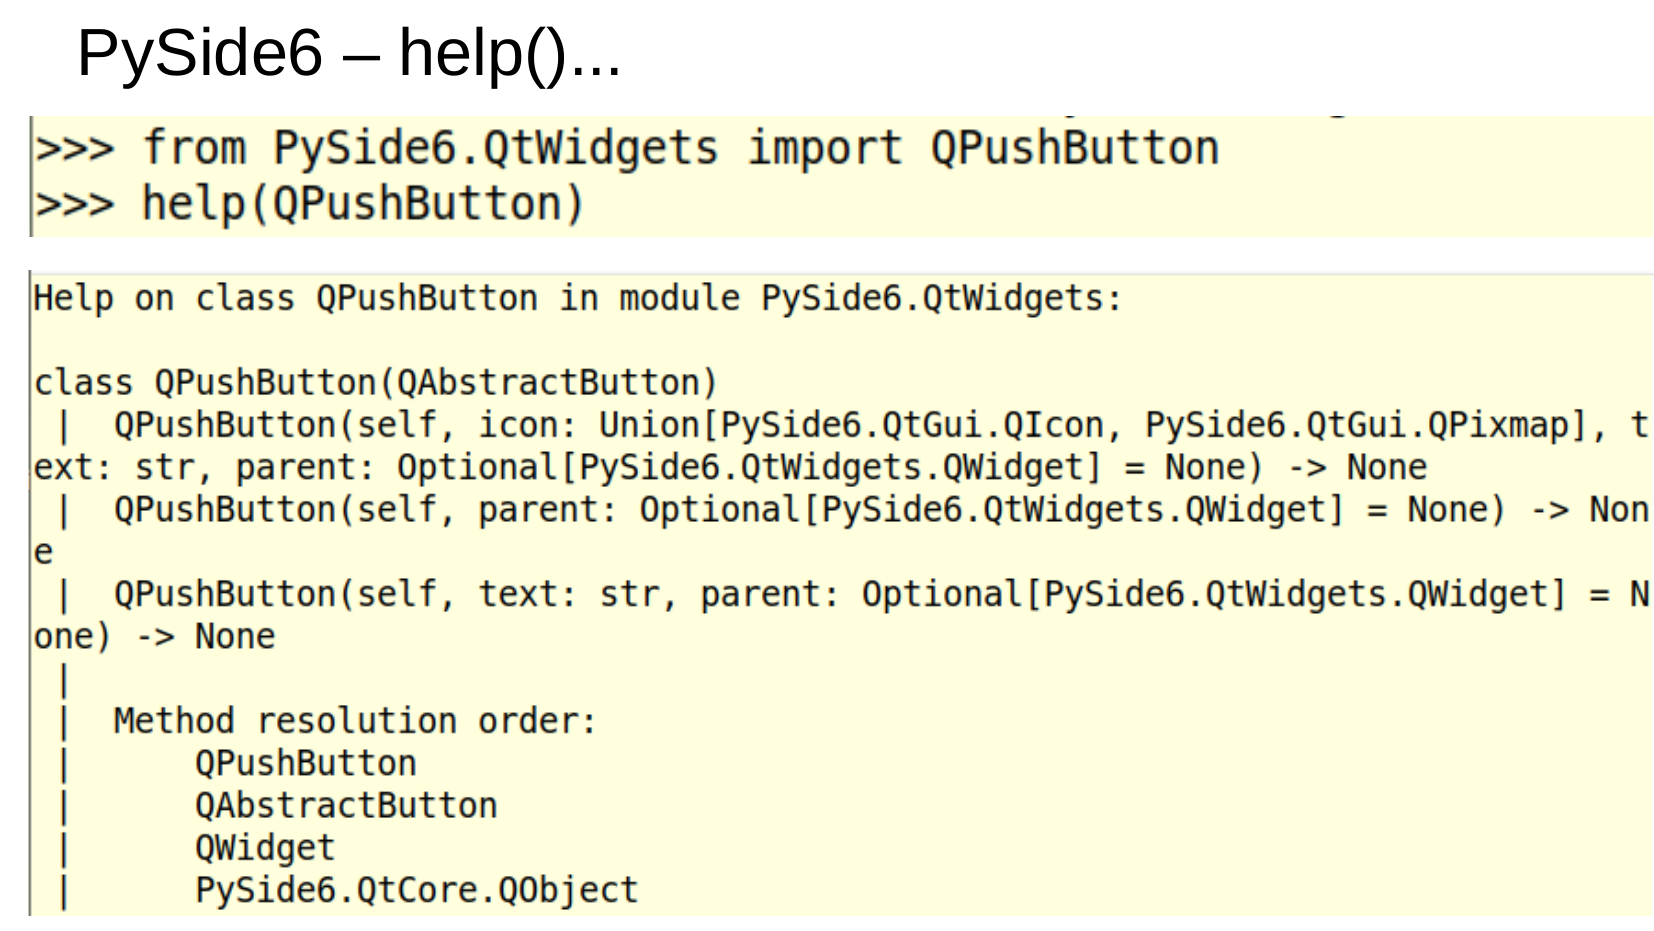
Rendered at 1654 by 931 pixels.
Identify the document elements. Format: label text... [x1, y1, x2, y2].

picture [29, 116, 1654, 237]
subtitle PySide6 – help()... [76, 14, 1625, 116]
picture [28, 270, 1654, 916]
